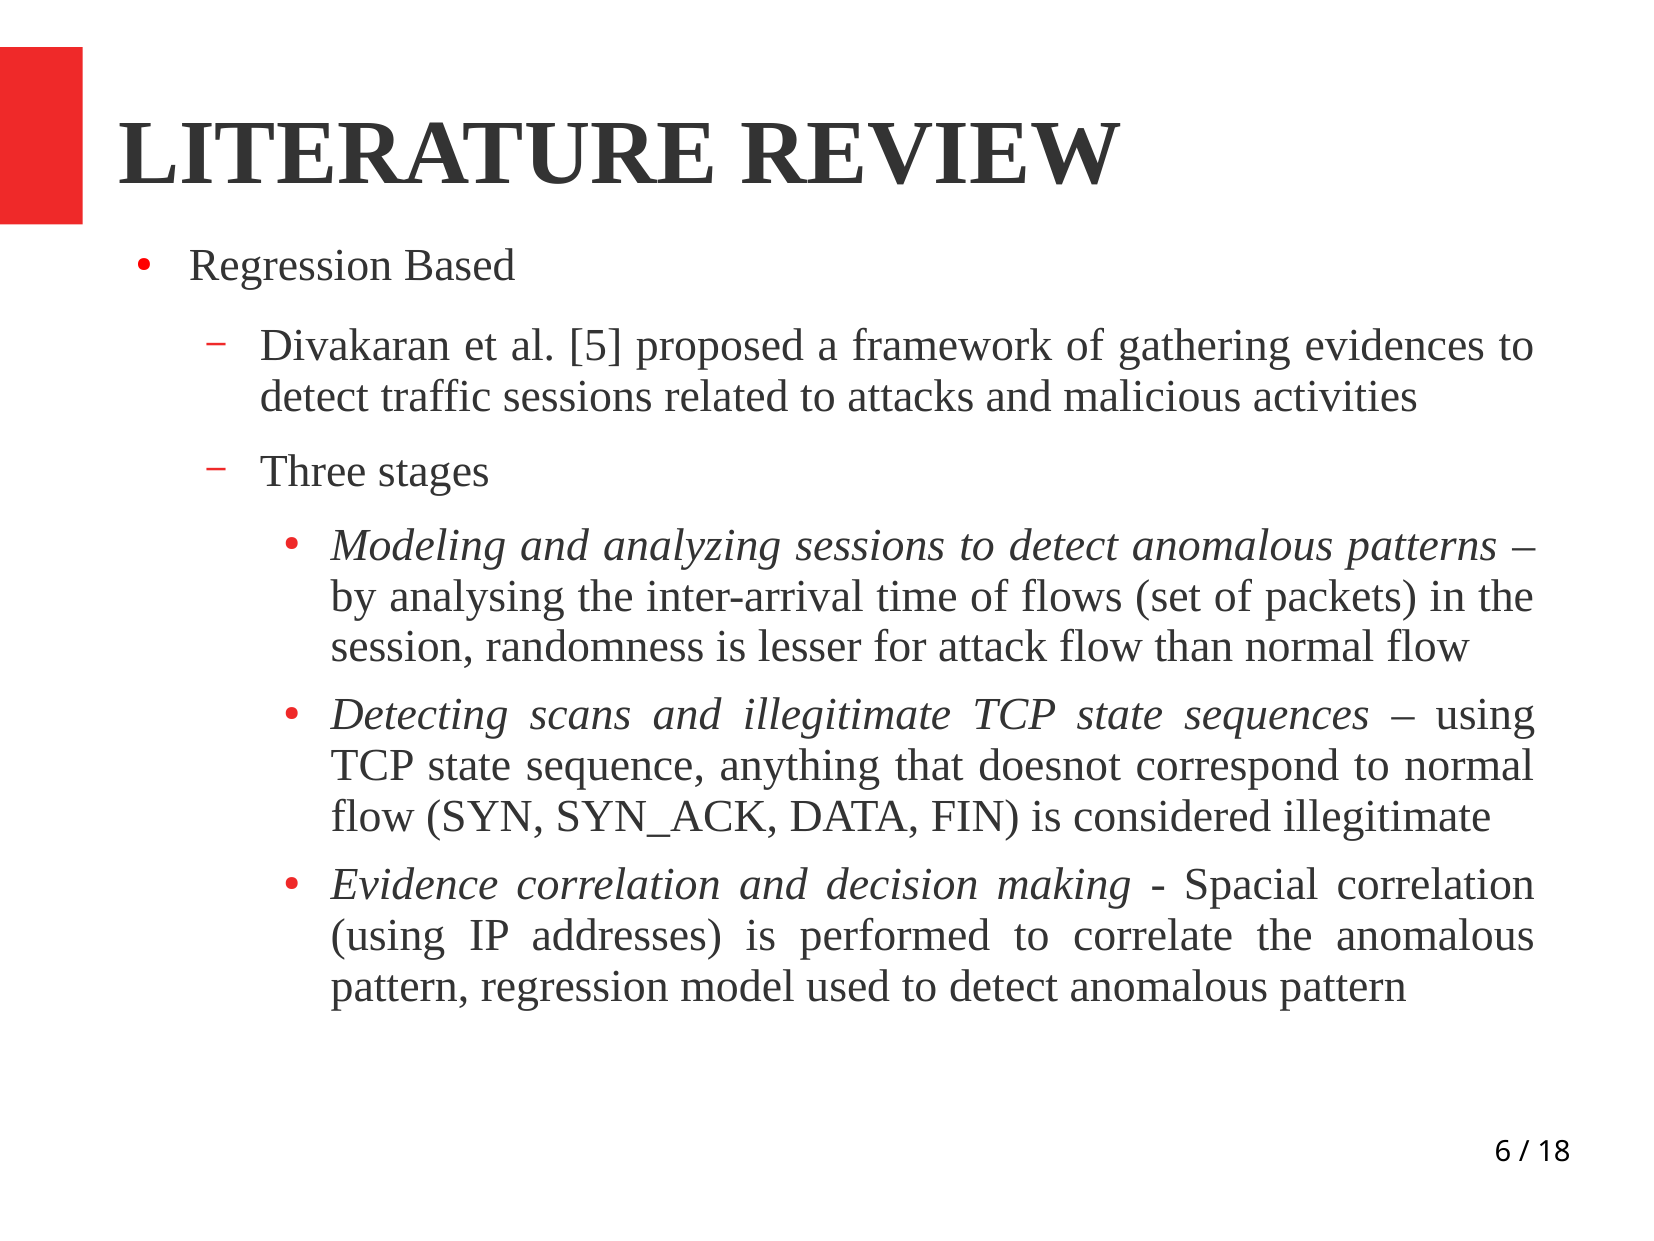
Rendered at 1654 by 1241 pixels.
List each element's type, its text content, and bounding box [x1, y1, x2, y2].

list Regression Based Divakaran et al. [5] proposed a framework of gathering evidences to detect traffic sessions related to attacks and malicious activities Three stages Modeling and analyzing sessions to detect anomalous patterns – by analysing the inter-arrival time of flows (set of packets) in the session, randomness is lesser for attack flow than normal flow Detecting scans and illegitimate TCP state sequences – using TCP state sequence, anything that doesnot correspond to normal flow (SYN, SYN_ACK, DATA, FIN) is considered illegitimate Evidence correlation and decision making - Spacial correlation (using IP addresses) is performed to correlate the anomalous pattern, regression model used to detect anomalous pattern [118, 240, 1536, 1111]
title LITERATURE REVIEW [118, 49, 1571, 257]
